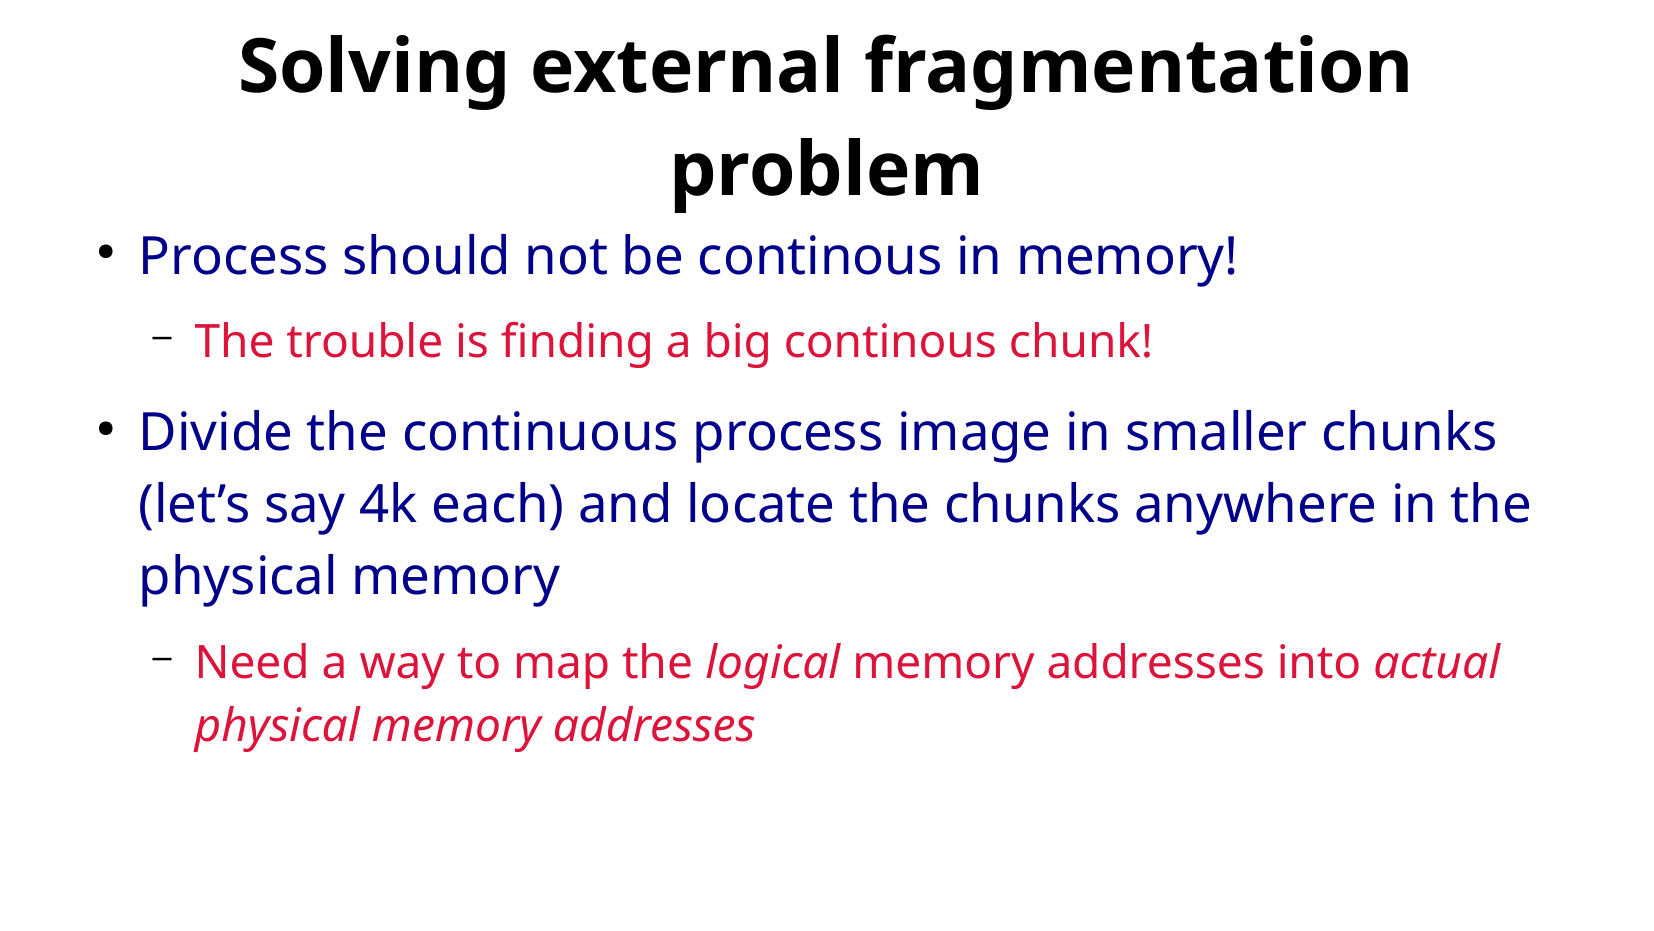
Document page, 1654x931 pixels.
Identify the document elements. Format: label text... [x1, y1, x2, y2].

list Process should not be continous in memory! The trouble is finding a big continous chunk! Divide the continuous process image in smaller chunks (let’s say 4k each) and locate the chunks anywhere in the physical memory Need a way to map the logical memory addresses into actual physical memory addresses [82, 217, 1571, 758]
title Solving external fragmentation problem [82, 30, 1571, 199]
